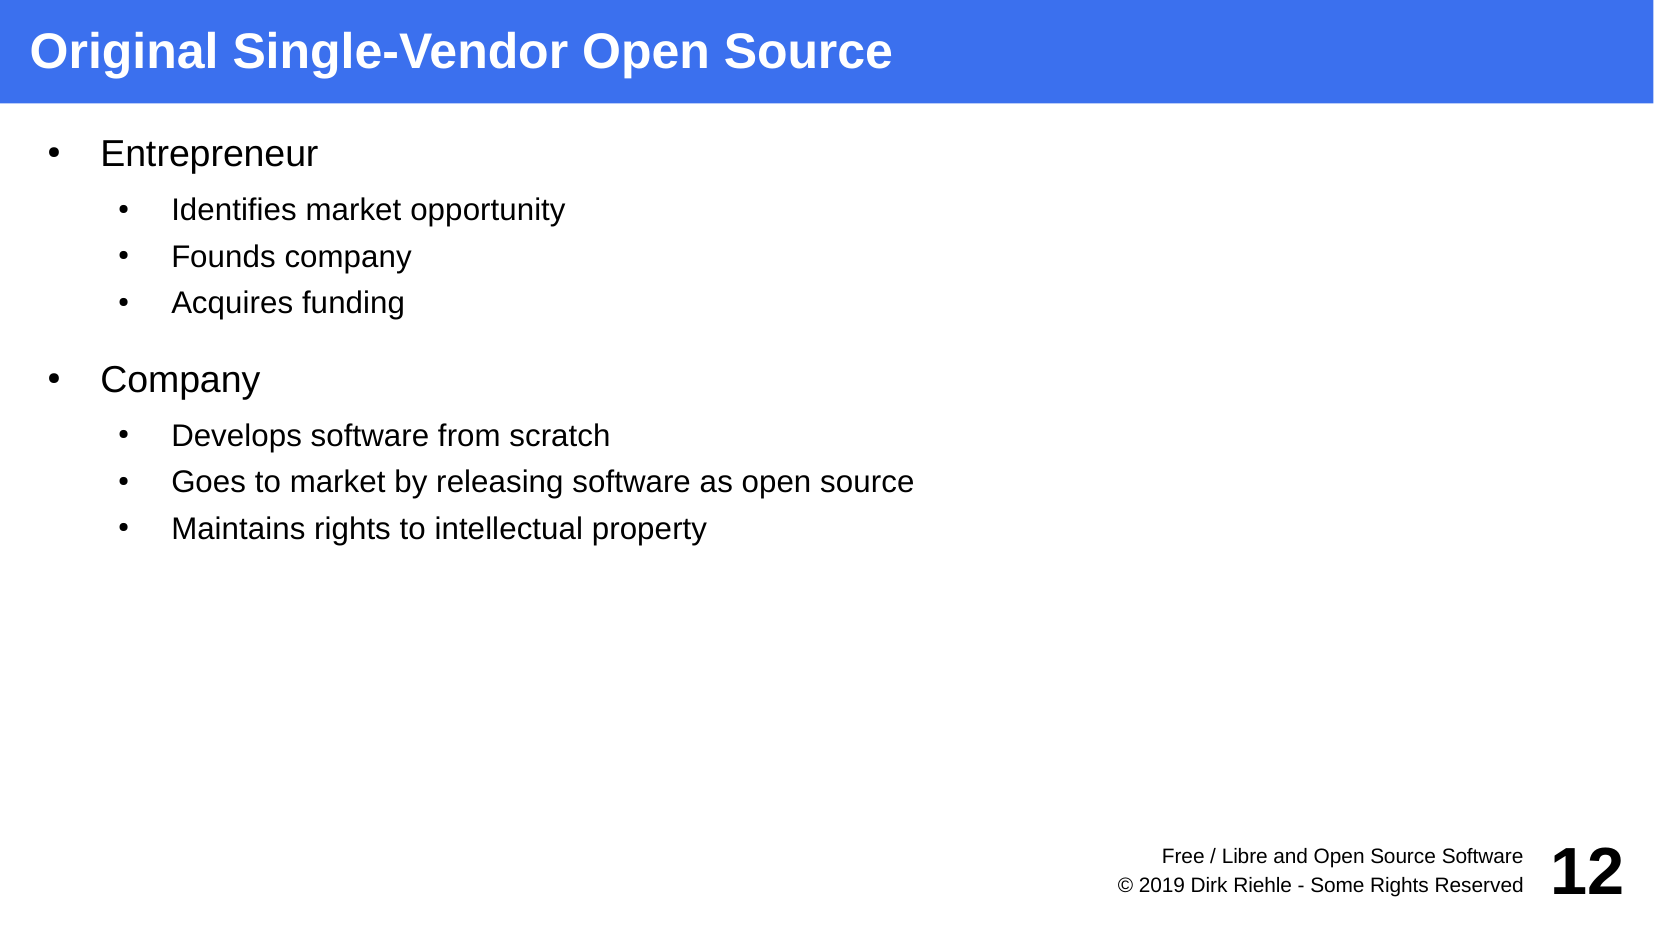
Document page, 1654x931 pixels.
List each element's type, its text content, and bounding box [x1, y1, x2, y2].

title Original Single-Vendor Open Source [0, 0, 1654, 104]
list Entrepreneur Identifies market opportunity Founds company Acquires funding Company Develops software from scratch Goes to market by releasing software as open source Maintains rights to intellectual property [29, 132, 1625, 813]
